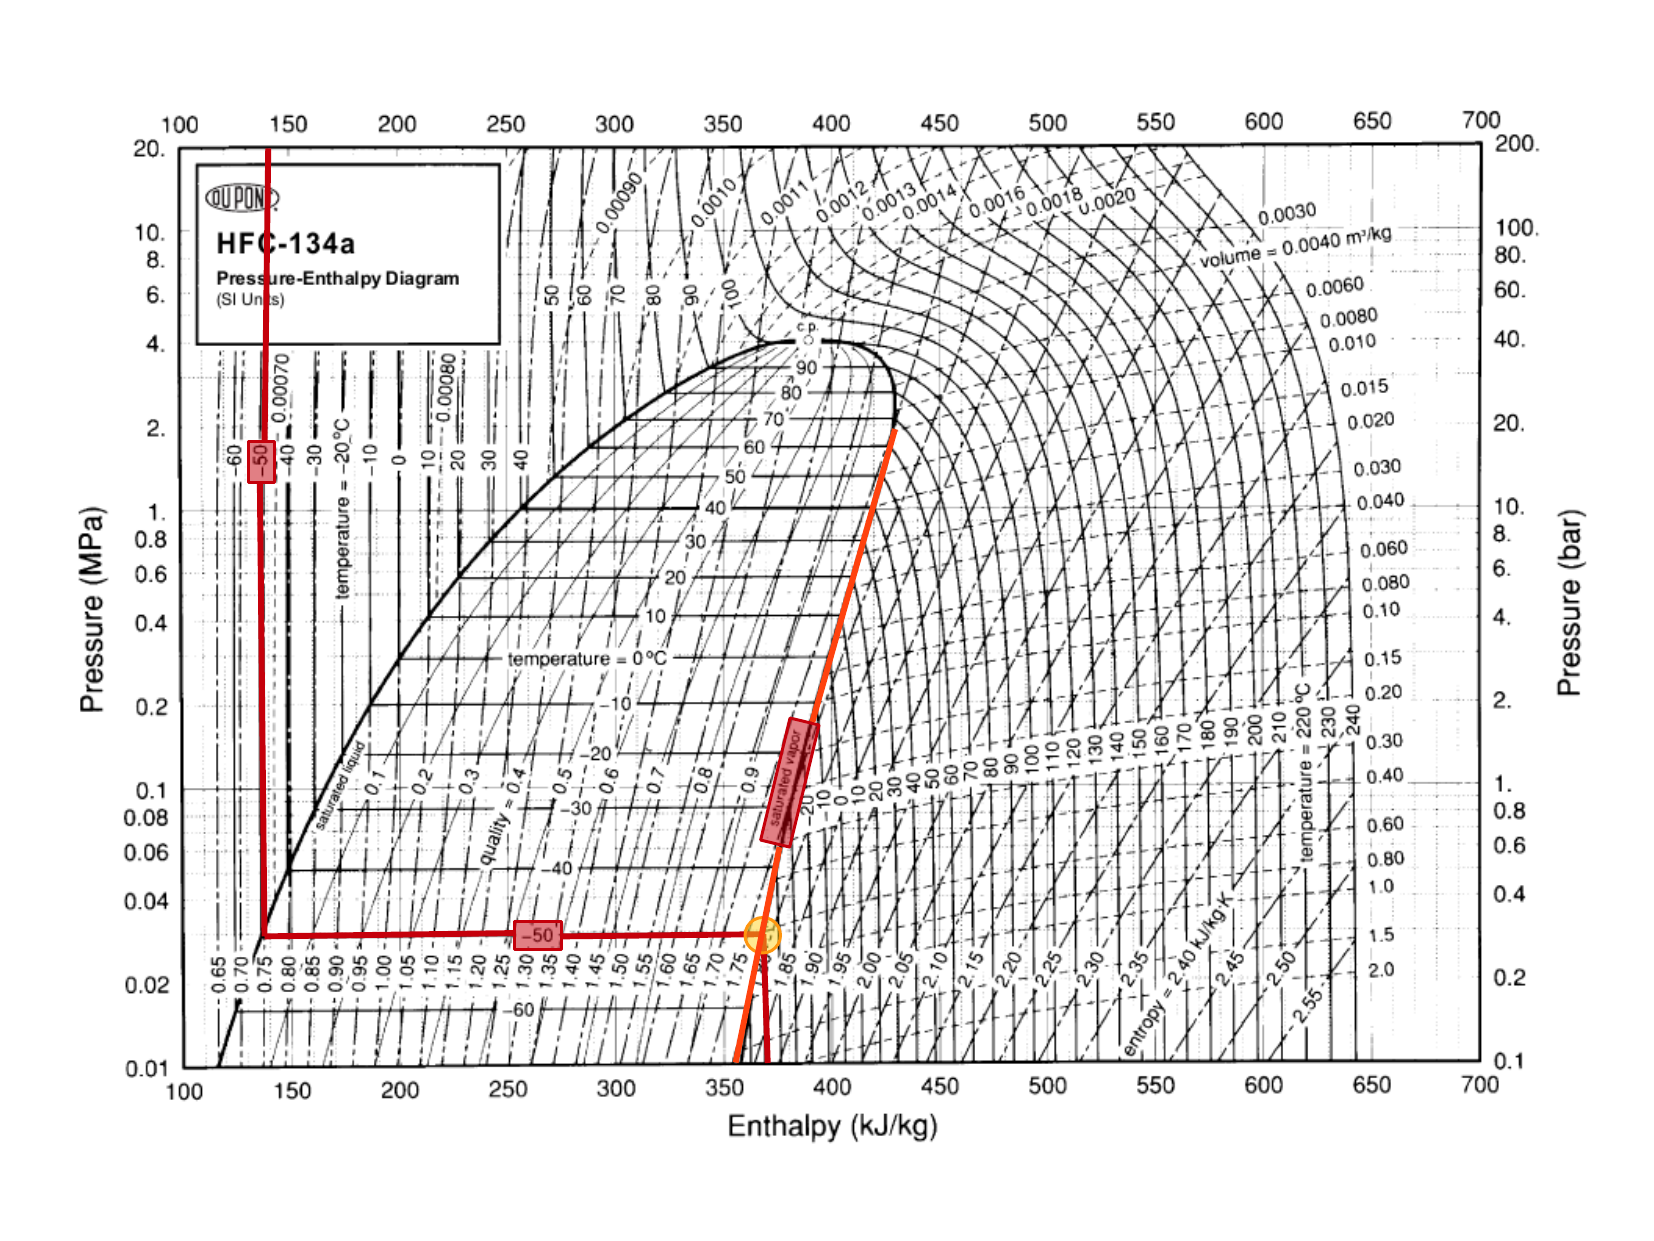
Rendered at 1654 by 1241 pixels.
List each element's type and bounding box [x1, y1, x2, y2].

text_box [762, 918, 781, 953]
text_box [745, 917, 762, 952]
text_box [514, 921, 562, 950]
picture [54, 91, 1602, 1150]
text_box [760, 717, 820, 848]
text_box [248, 441, 275, 483]
